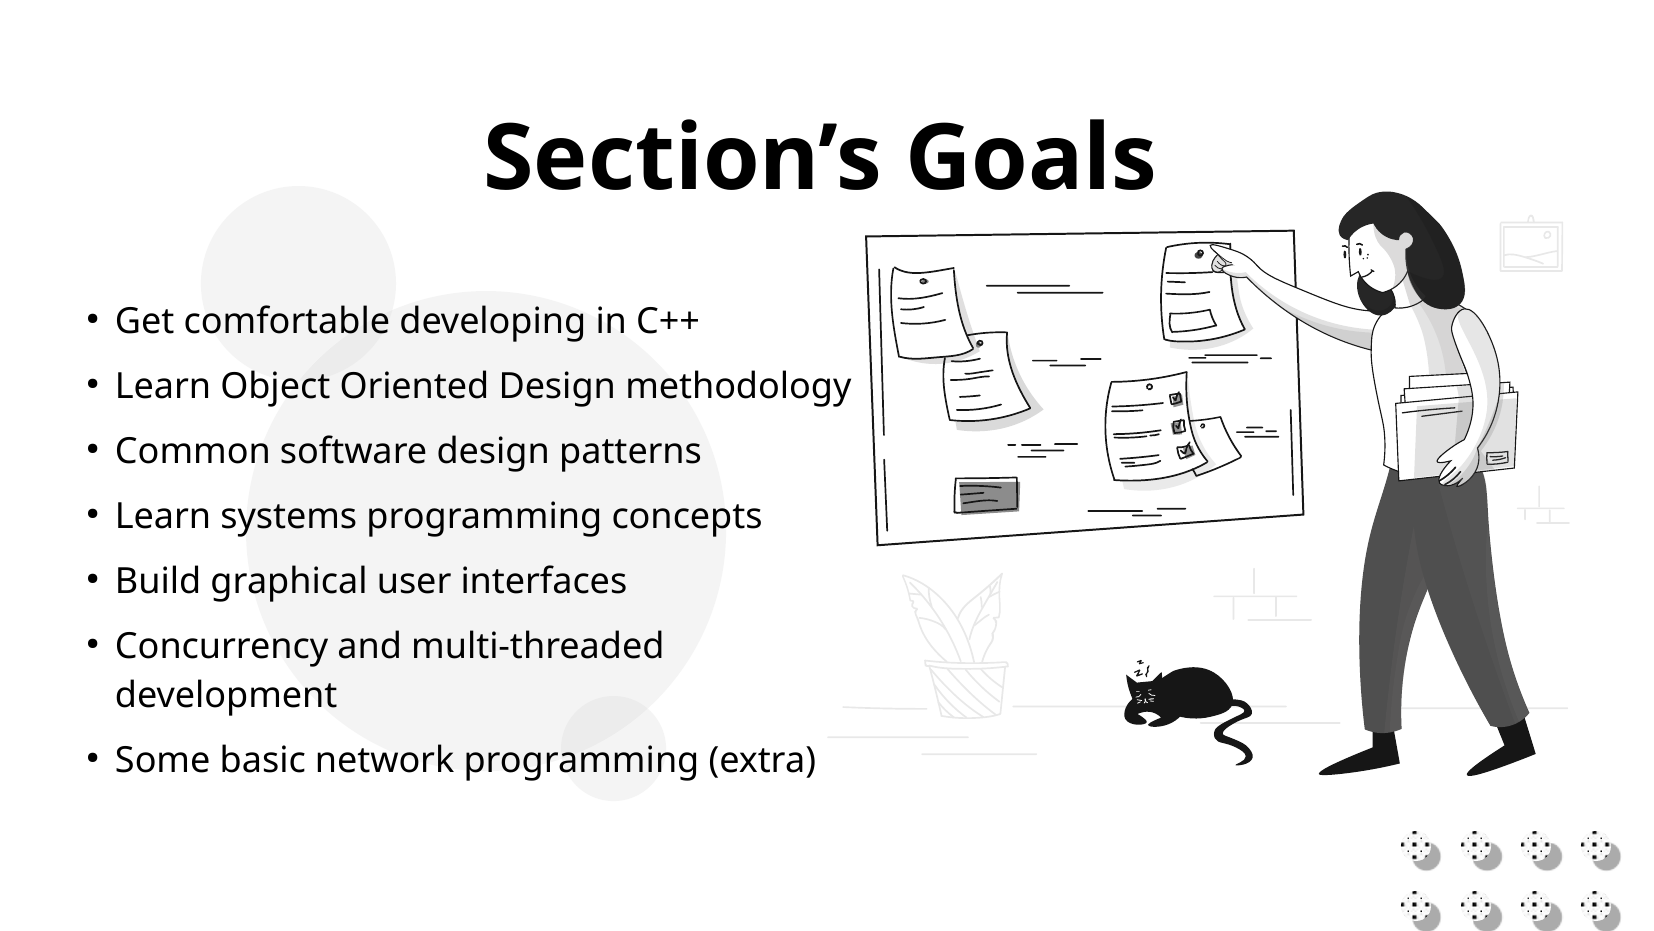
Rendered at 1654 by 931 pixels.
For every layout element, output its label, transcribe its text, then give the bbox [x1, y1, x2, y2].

picture [1580, 890, 1612, 922]
picture [1461, 830, 1492, 862]
picture [1520, 890, 1552, 922]
picture [1461, 890, 1492, 922]
picture [1400, 890, 1432, 922]
list Get comfortable developing in C++ Learn Object Oriented Design methodology Common software design patterns Learn systems programming concepts Build graphical user interfaces Concurrency and multi-threaded development Some basic network programming (extra) [76, 295, 863, 835]
picture [1400, 830, 1432, 862]
picture [1580, 830, 1612, 862]
title Section’s Goals [76, 76, 1565, 233]
picture [1520, 831, 1552, 862]
